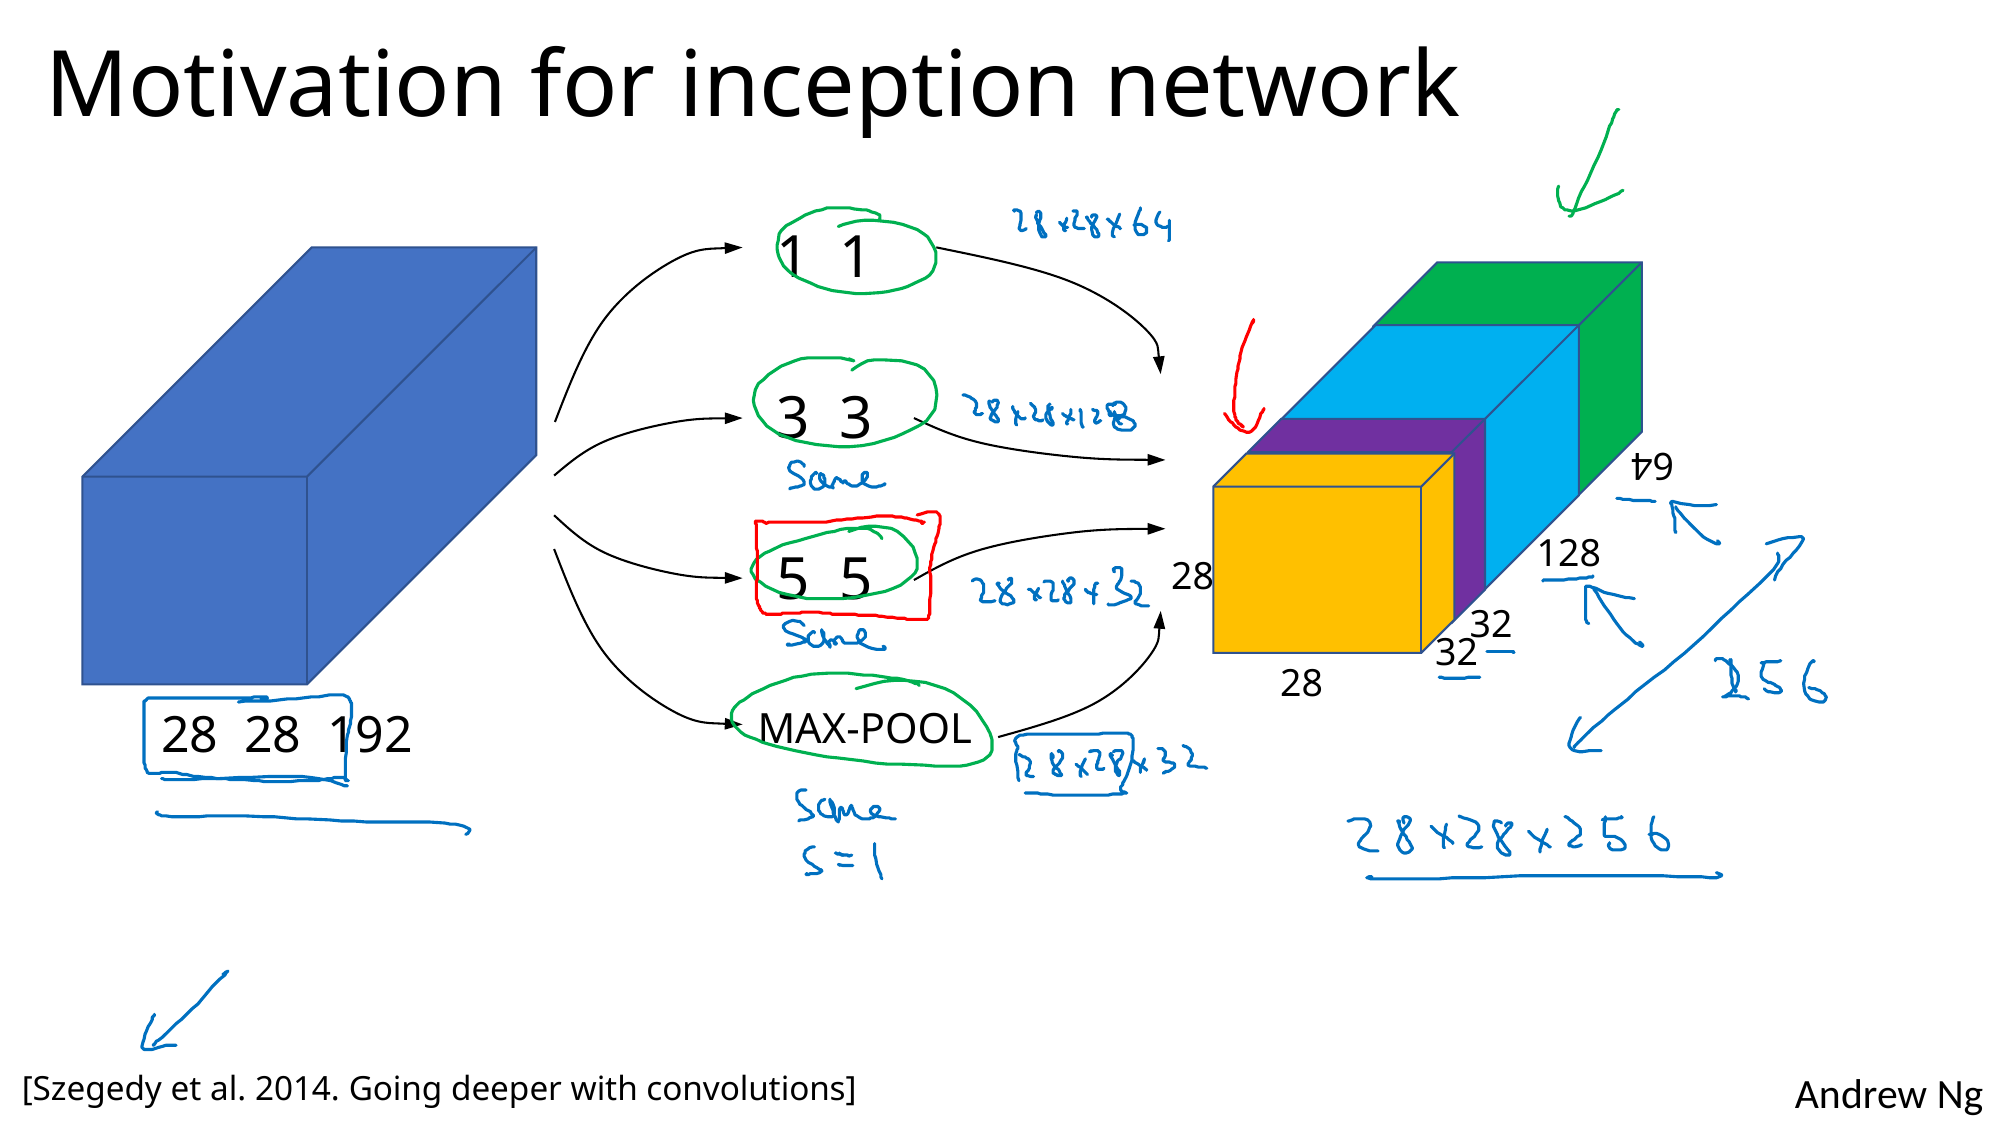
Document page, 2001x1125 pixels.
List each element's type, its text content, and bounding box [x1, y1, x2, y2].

picture [138, 106, 1830, 1054]
title Motivation for inception network [30, 29, 2000, 248]
text_box [Szegedy et al. 2014. Going deeper with convolutions] [6, 1059, 875, 1116]
text_box [82, 421, 138, 684]
